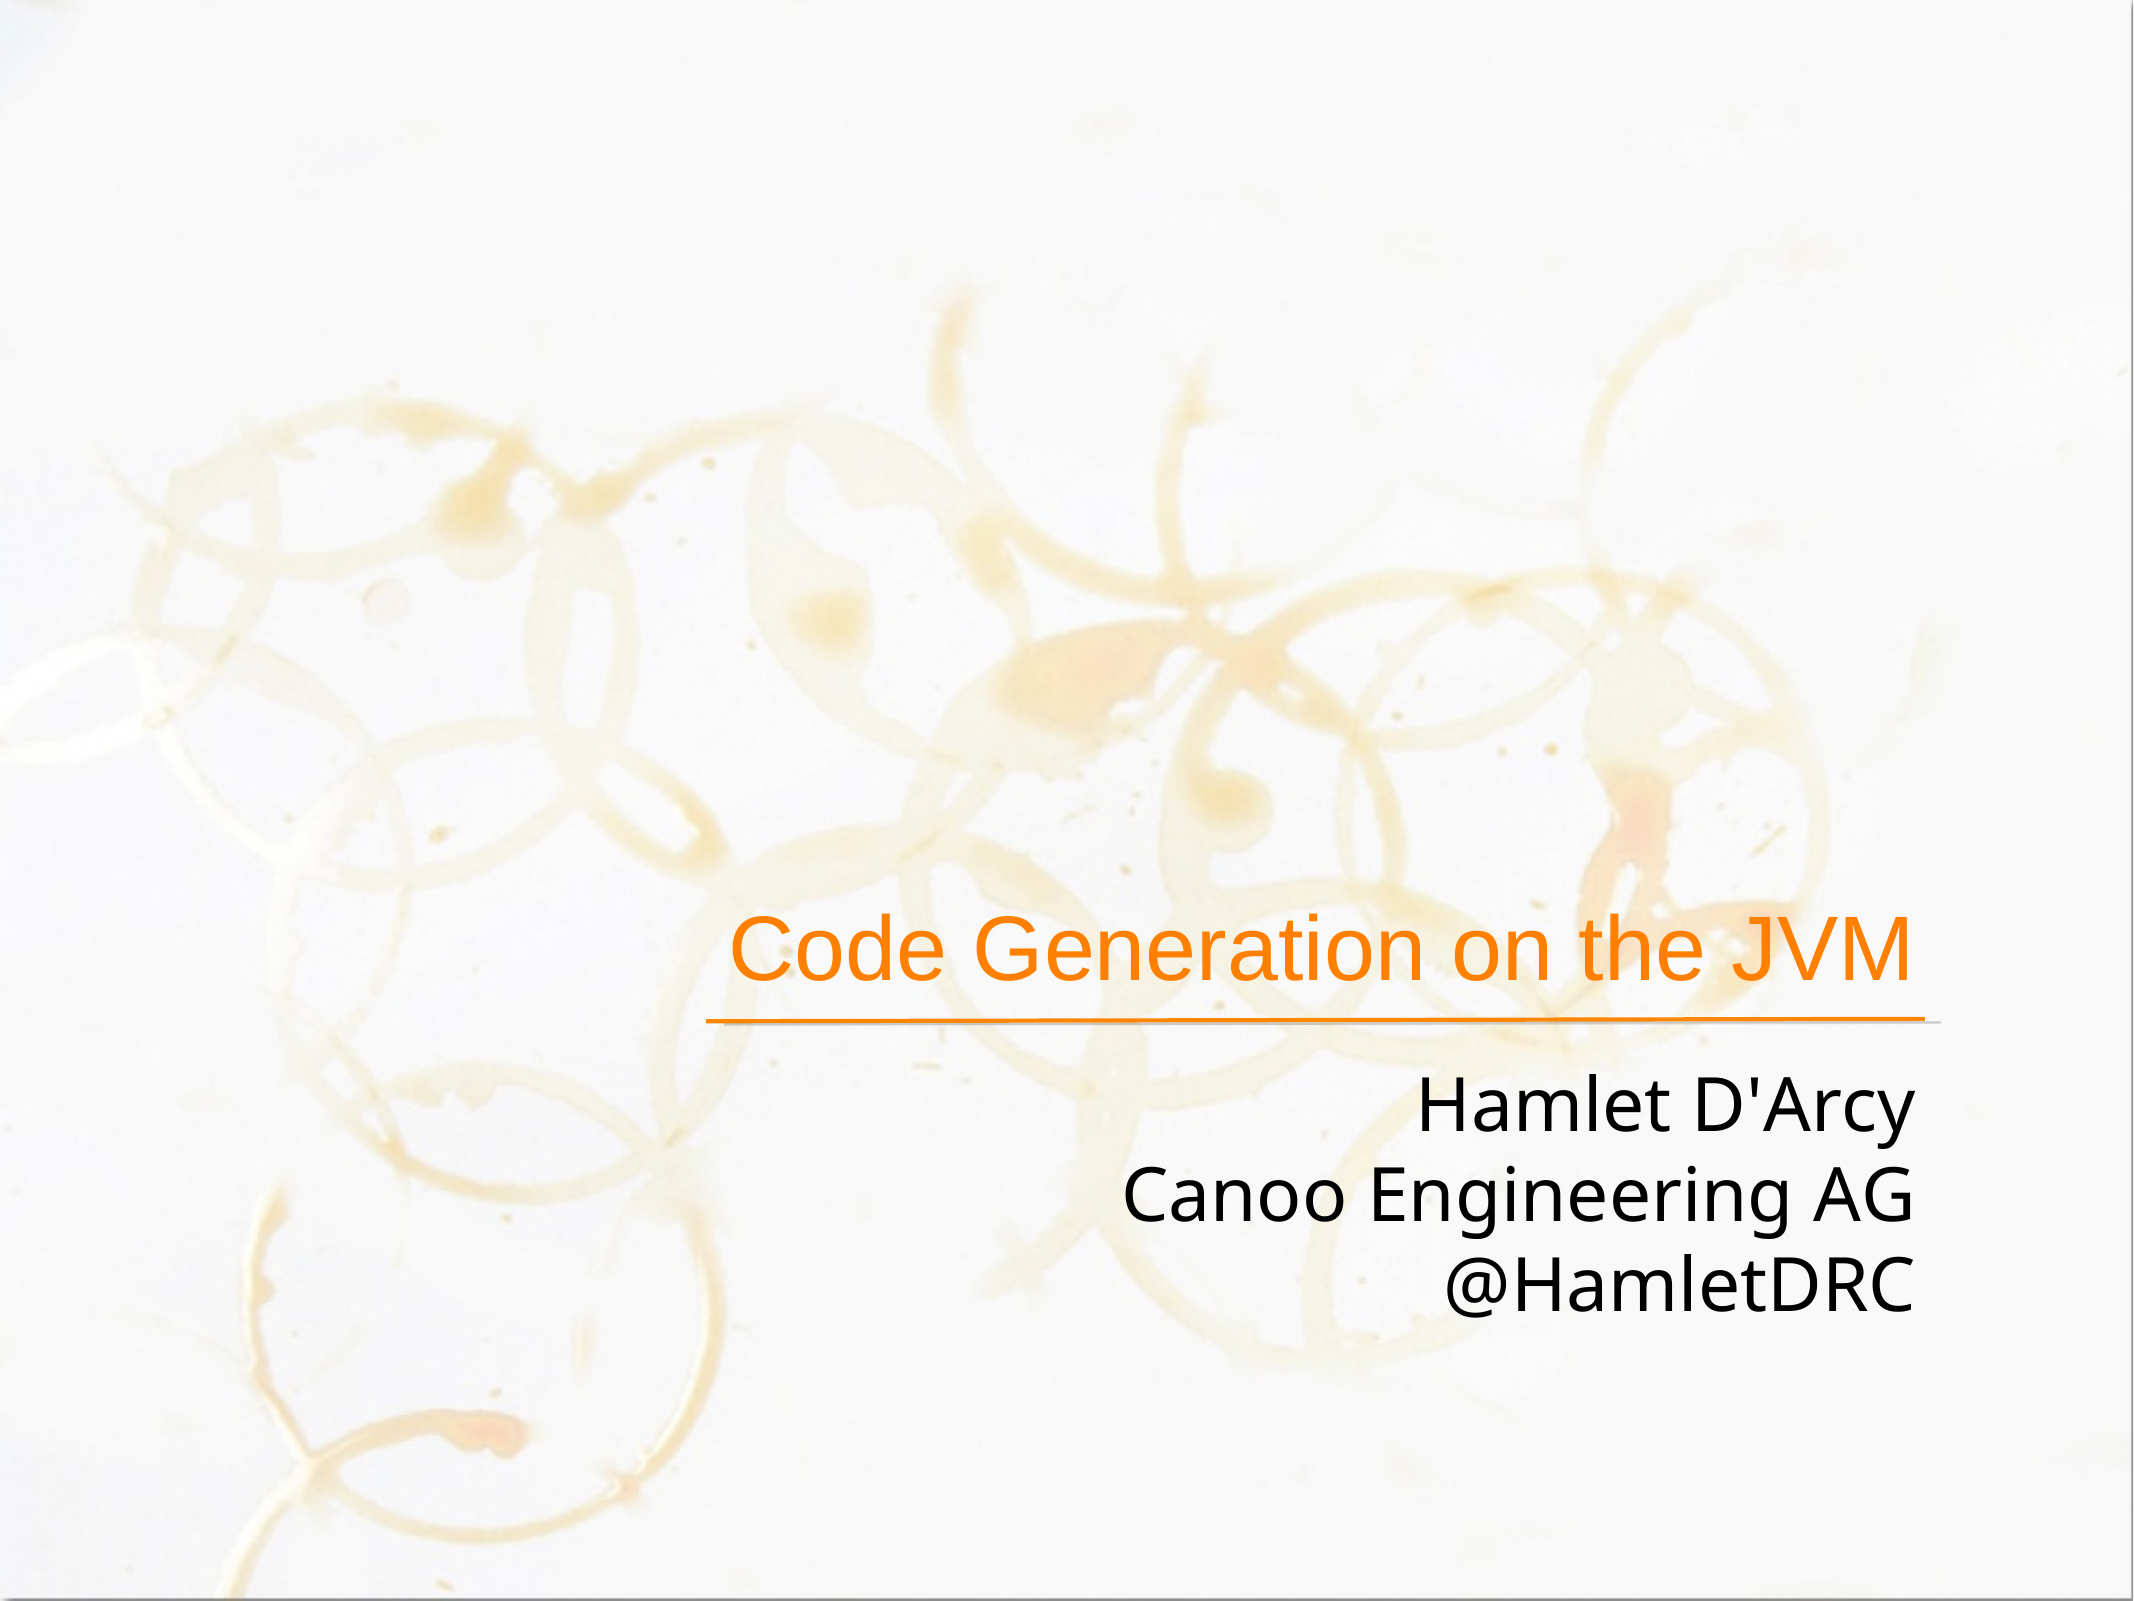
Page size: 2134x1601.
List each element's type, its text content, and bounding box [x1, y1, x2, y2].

title Code Generation on the JVM [208, 448, 1925, 1007]
list Hamlet D'Arcy Canoo Engineering AG @HamletDRC [208, 1048, 1925, 1464]
picture [0, 0, 2134, 1601]
